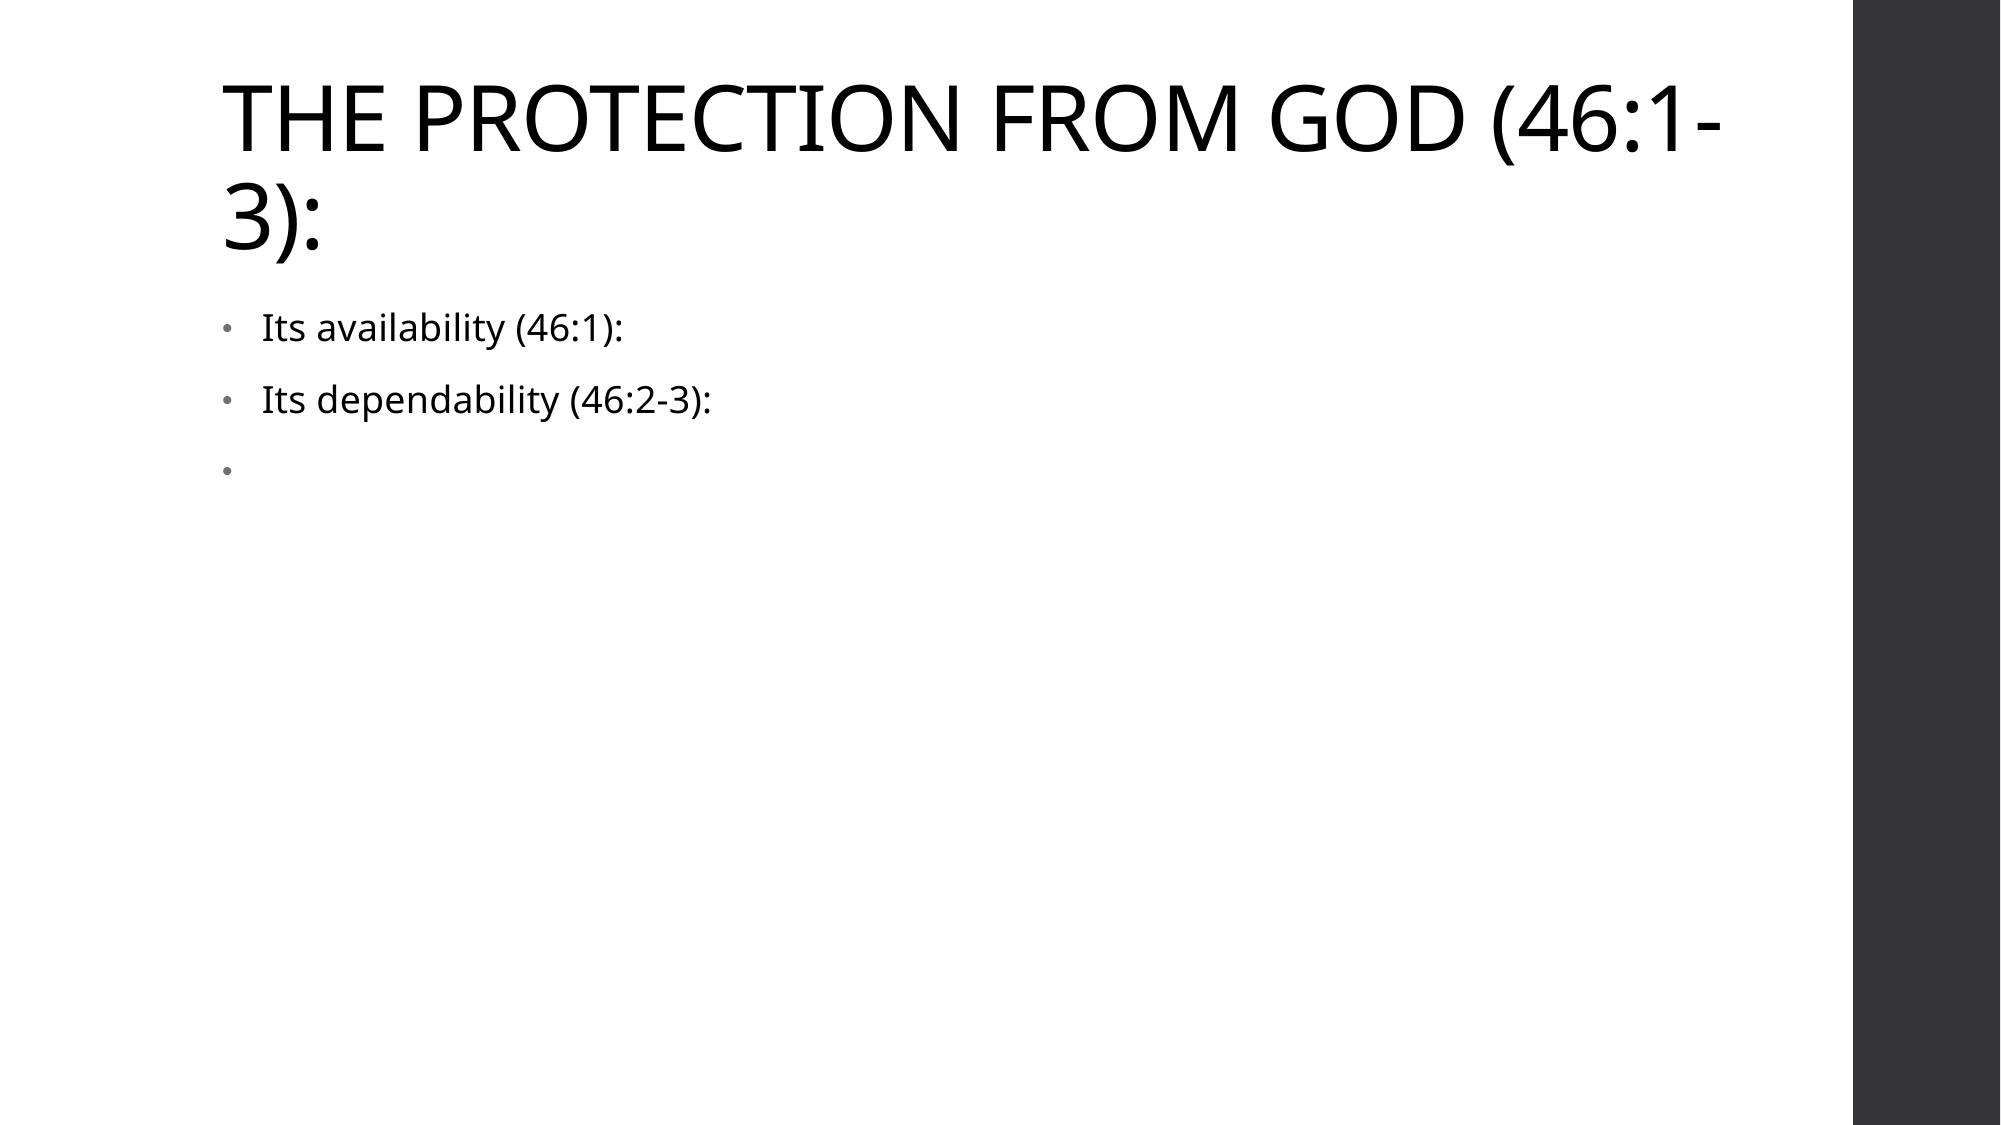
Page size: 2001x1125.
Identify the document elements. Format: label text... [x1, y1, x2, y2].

list Its availability (46:1): Its dependability (46:2-3): [206, 299, 1617, 1014]
title THE PROTECTION FROM GOD (46:1-3): [206, 60, 1797, 278]
